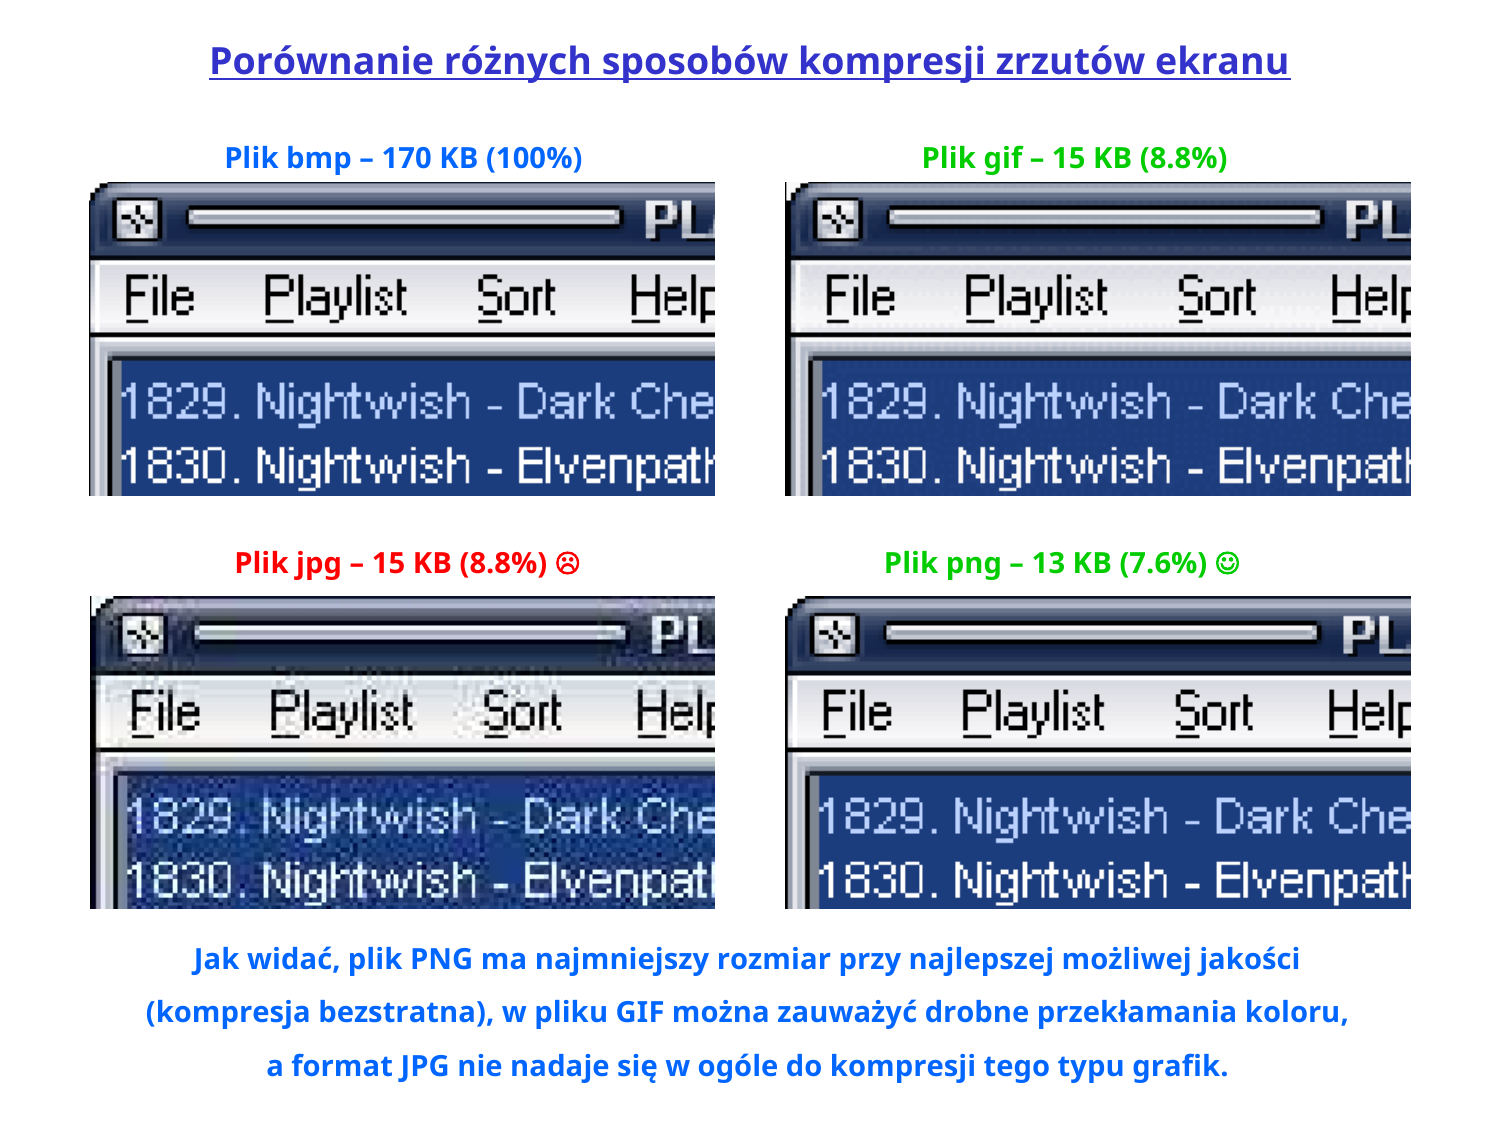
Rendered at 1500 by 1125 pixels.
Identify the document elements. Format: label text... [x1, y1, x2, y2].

text_box Plik png – 13 KB (7.6%)  [785, 536, 1339, 588]
text_box Plik jpg – 15 KB (8.8%)  [100, 536, 715, 588]
picture [89, 182, 715, 496]
picture [90, 596, 715, 909]
text_box Porównanie różnych sposobów kompresji zrzutów ekranu [89, 29, 1411, 91]
text_box Plik gif – 15 KB (8.8%) [798, 132, 1352, 183]
text_box Jak widać, plik PNG ma najmniejszy rozmiar przy najlepszej możliwej jakości (kompresja bezstratna), w pliku GIF można zauważyć drobne przekłamania koloru, a format JPG nie nadaje się w ogóle do kompresji tego typu grafik. [38, 932, 1457, 1090]
text_box Plik bmp – 170 KB (100%) [100, 132, 715, 182]
picture [785, 182, 1411, 496]
picture [785, 596, 1411, 909]
